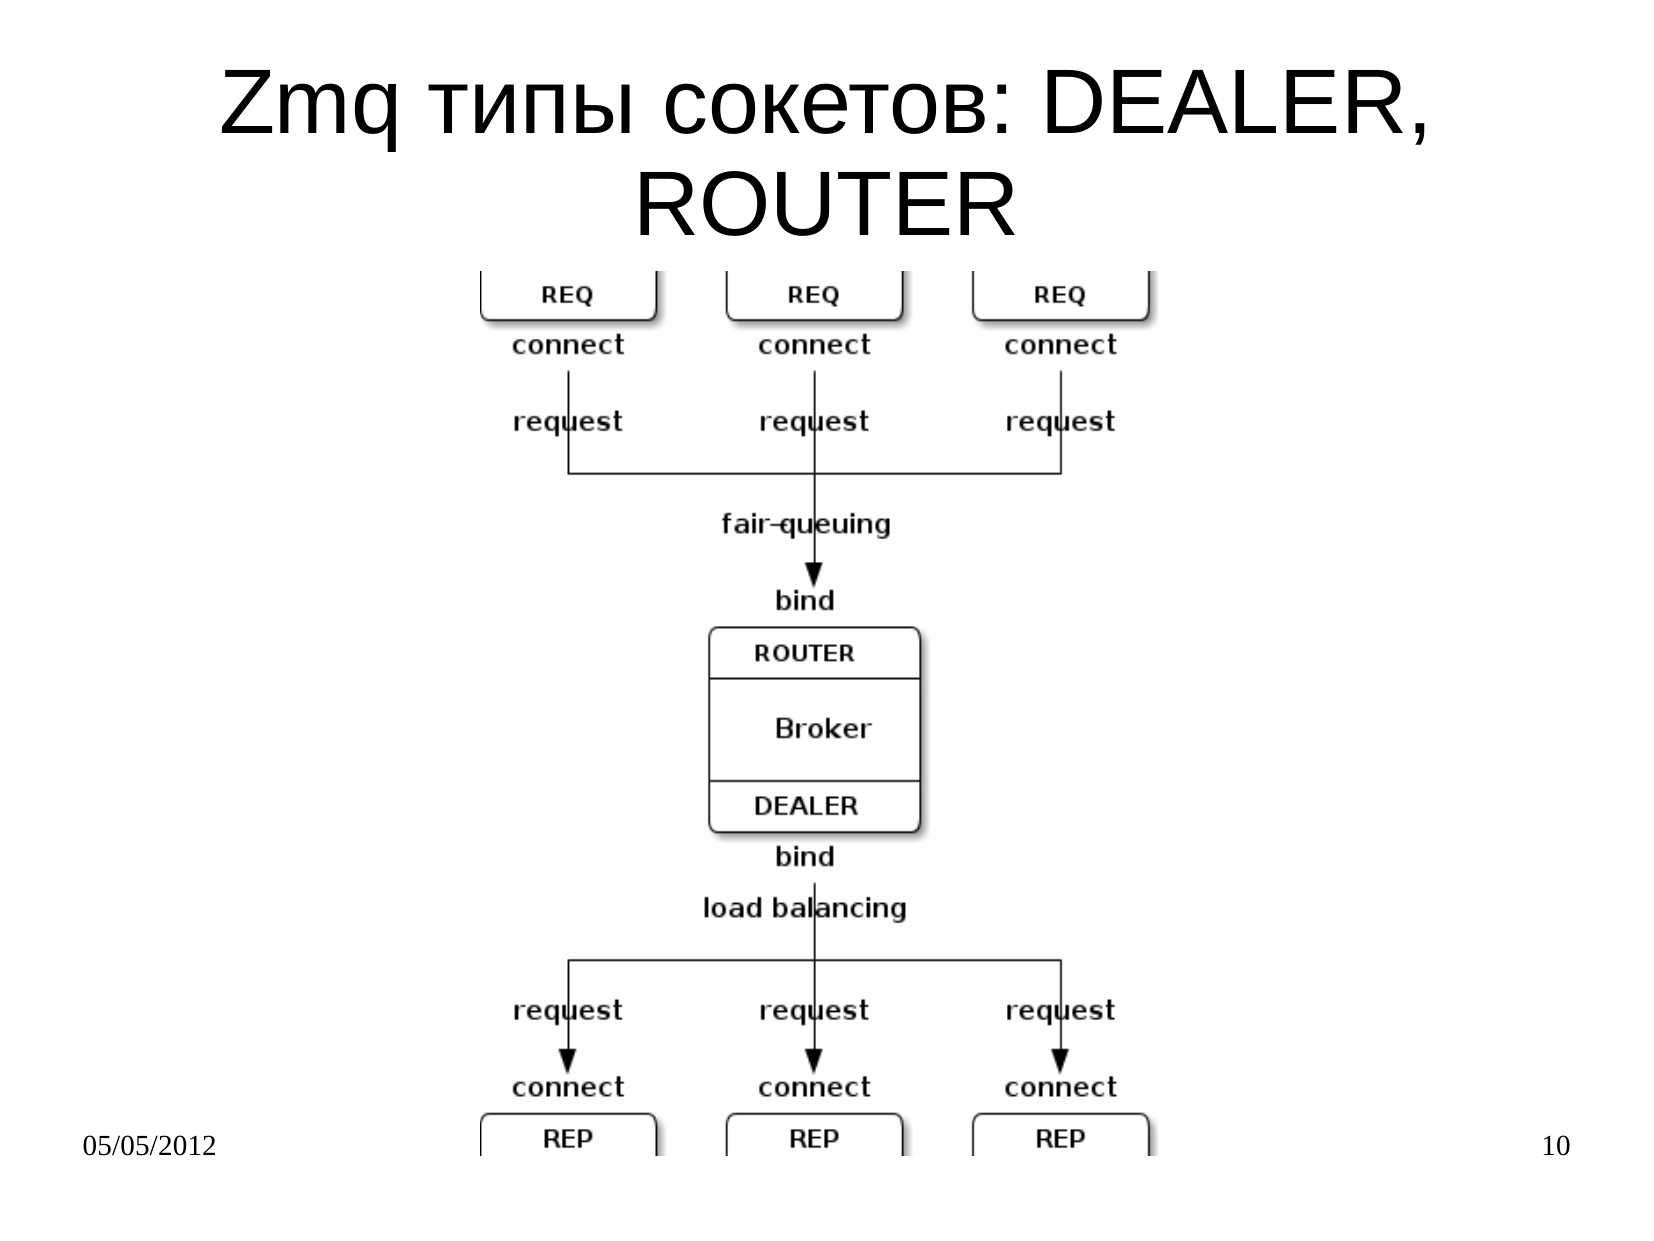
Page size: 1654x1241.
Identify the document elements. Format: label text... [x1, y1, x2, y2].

title Zmq типы сокетов: DEALER, ROUTER [82, 49, 1571, 257]
picture [480, 271, 1159, 1156]
